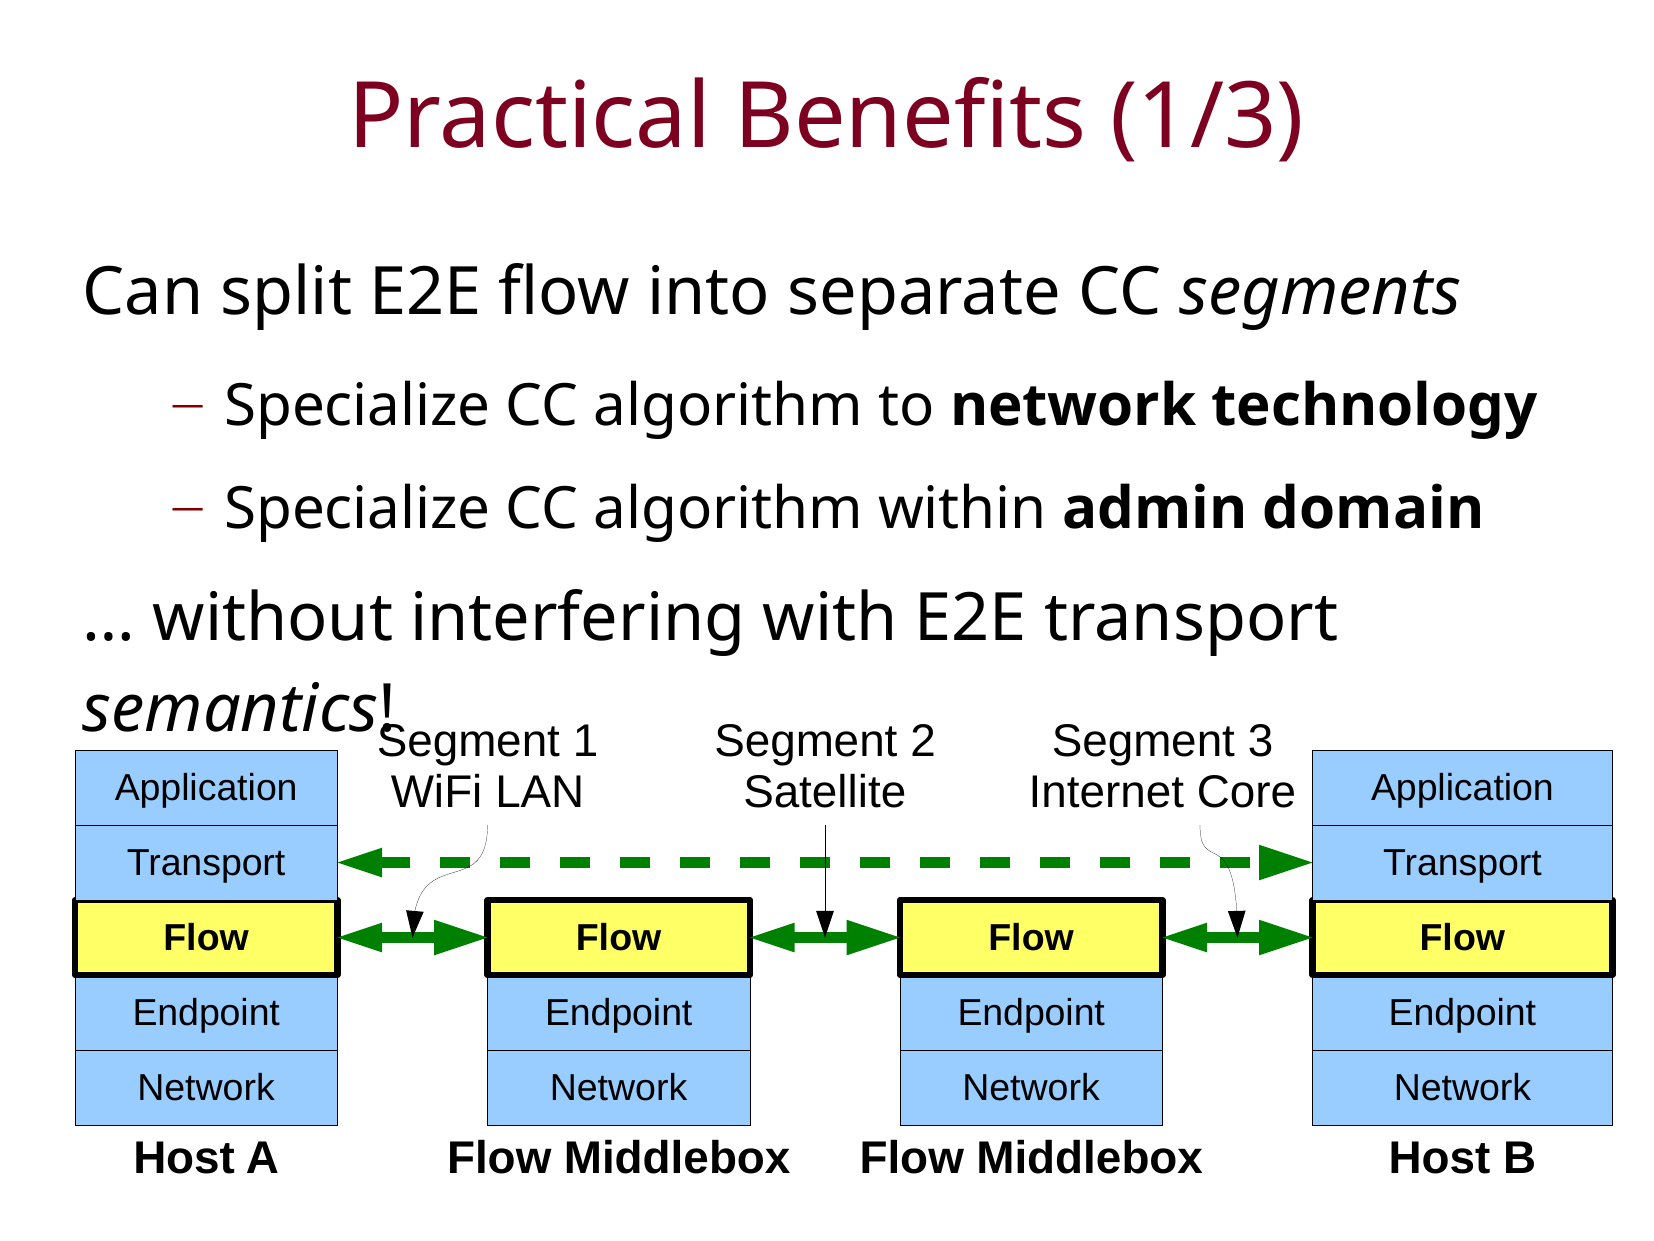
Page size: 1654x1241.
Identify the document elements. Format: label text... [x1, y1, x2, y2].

text_box Flow [75, 901, 338, 976]
text_box Application [75, 750, 300, 826]
title Practical Benefits (1/3) [82, 8, 1571, 216]
text_box Segment 2 Satellite [676, 707, 975, 826]
text_box Flow [487, 900, 751, 976]
text_box Network [75, 1050, 338, 1126]
text_box Transport [1312, 826, 1613, 901]
text_box Segment 3 Internet Core [975, 707, 1351, 826]
text_box Transport [75, 826, 338, 901]
list Can split E2E flow into separate CC segments Specialize CC algorithm to network technology Specialize CC algorithm within admin domain … without interfering with E2E transport semantics! [82, 242, 1571, 628]
text_box Network [1312, 1050, 1613, 1126]
text_box Flow Middlebox [412, 1125, 825, 1201]
text_box Host B [1312, 1126, 1613, 1201]
text_box Endpoint [75, 976, 338, 1050]
text_box Segment 1 WiFi LAN [300, 707, 676, 826]
text_box Endpoint [900, 976, 1163, 1050]
text_box Endpoint [487, 976, 751, 1050]
text_box Flow [1312, 901, 1613, 976]
text_box Network [487, 1050, 751, 1125]
text_box Application [1351, 750, 1613, 826]
text_box Flow [900, 900, 1163, 976]
text_box Endpoint [1312, 976, 1613, 1050]
text_box Flow Middlebox [825, 1125, 1238, 1201]
text_box Host A [75, 1126, 338, 1201]
text_box Network [900, 1050, 1163, 1125]
